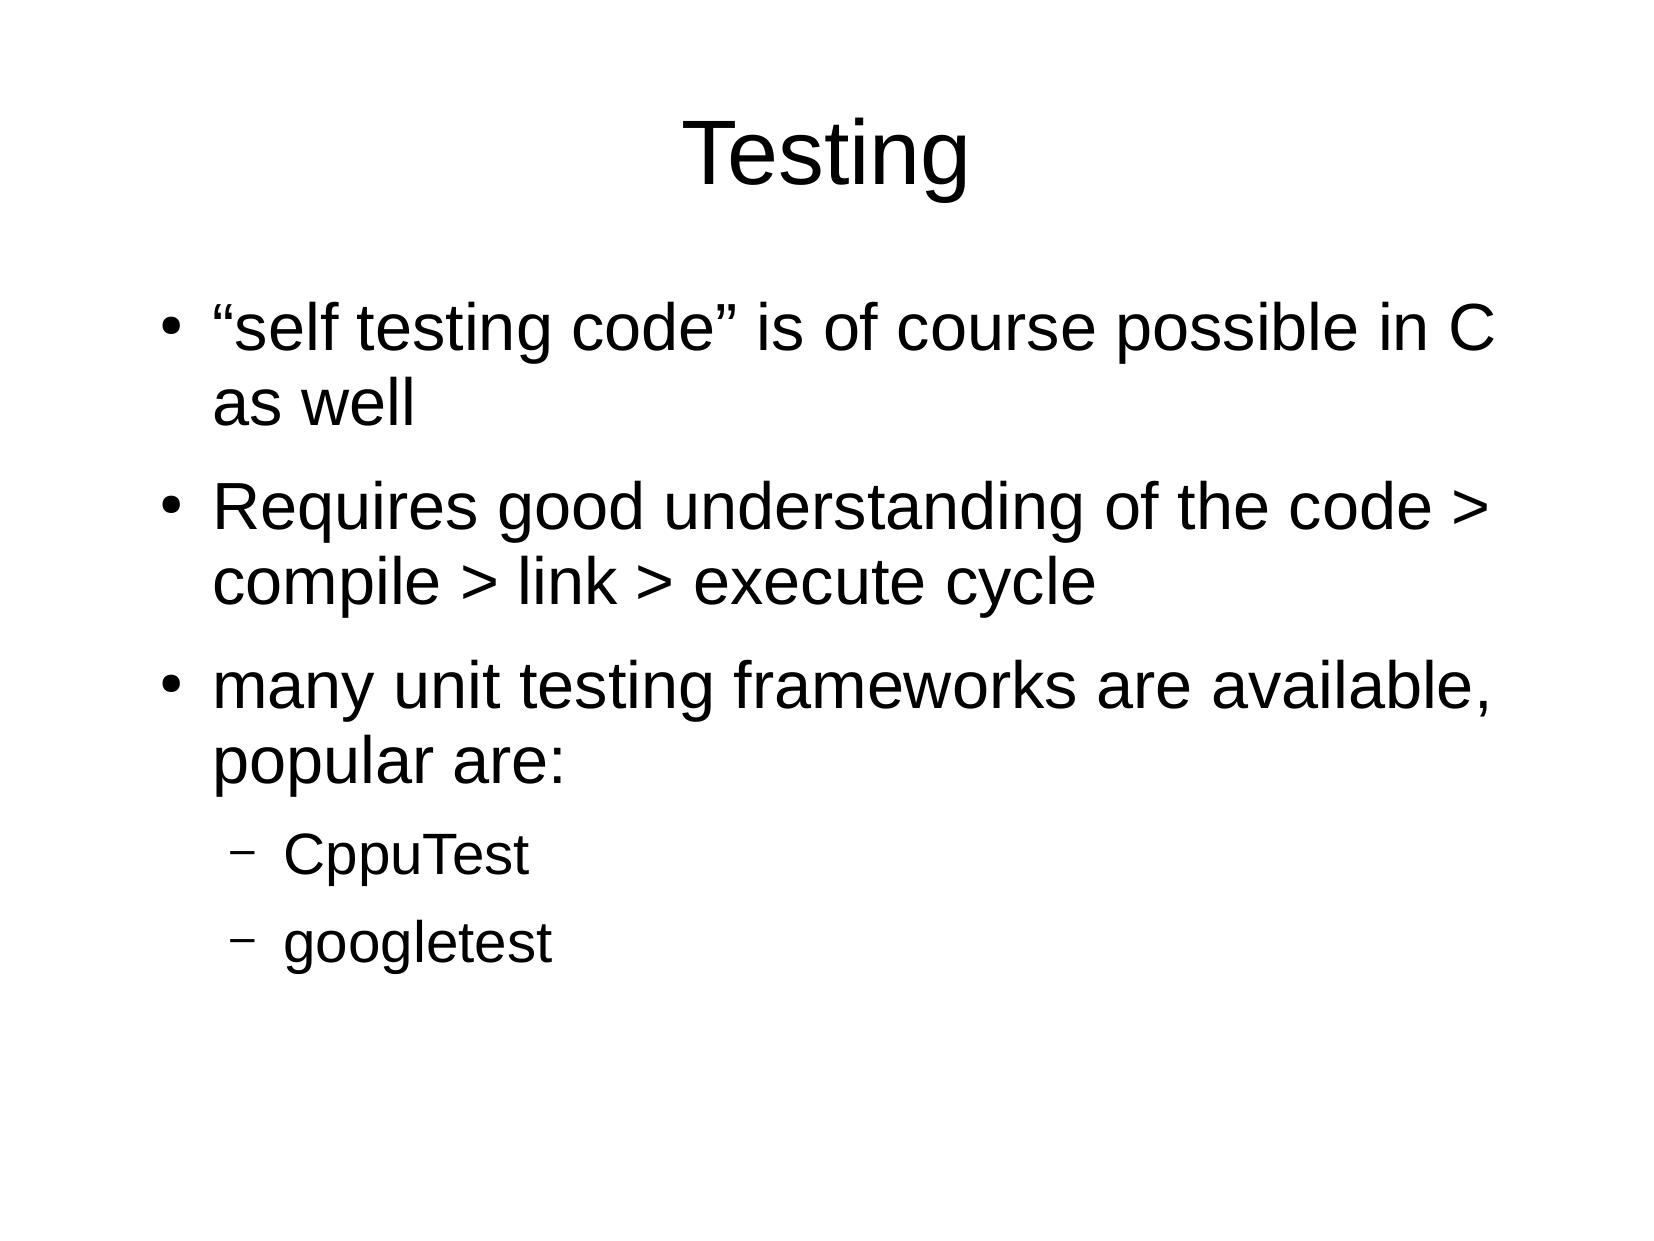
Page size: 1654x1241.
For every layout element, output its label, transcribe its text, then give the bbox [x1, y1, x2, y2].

title Testing [82, 49, 1571, 257]
list “self testing code” is of course possible in C as well Requires good understanding of the code > compile > link > execute cycle many unit testing frameworks are available, popular are: CppuTest googletest [141, 290, 1501, 1010]
